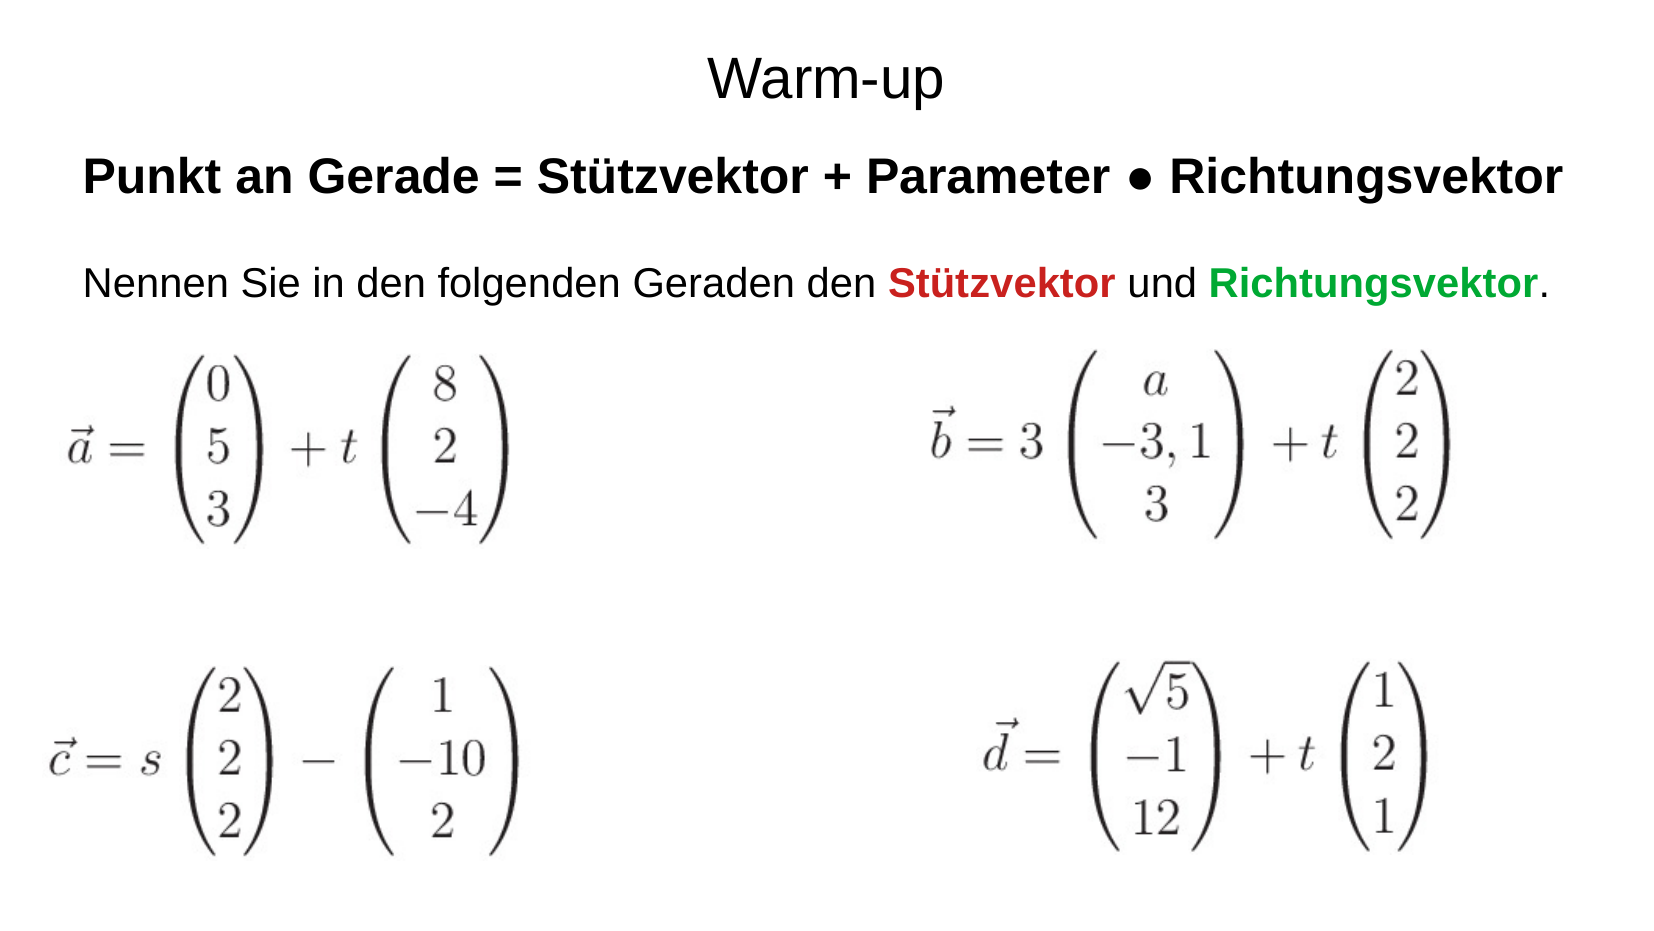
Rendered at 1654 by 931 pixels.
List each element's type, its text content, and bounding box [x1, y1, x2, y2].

picture [59, 353, 528, 549]
subtitle Punkt an Gerade = Stützvektor + Parameter ● Richtungsvektor Nennen Sie in den folgenden Geraden den Stützvektor und Richtungsvektor. [82, 147, 1571, 688]
title Warm-up [82, 37, 1571, 120]
picture [976, 658, 1445, 855]
picture [919, 348, 1471, 544]
picture [42, 665, 538, 861]
